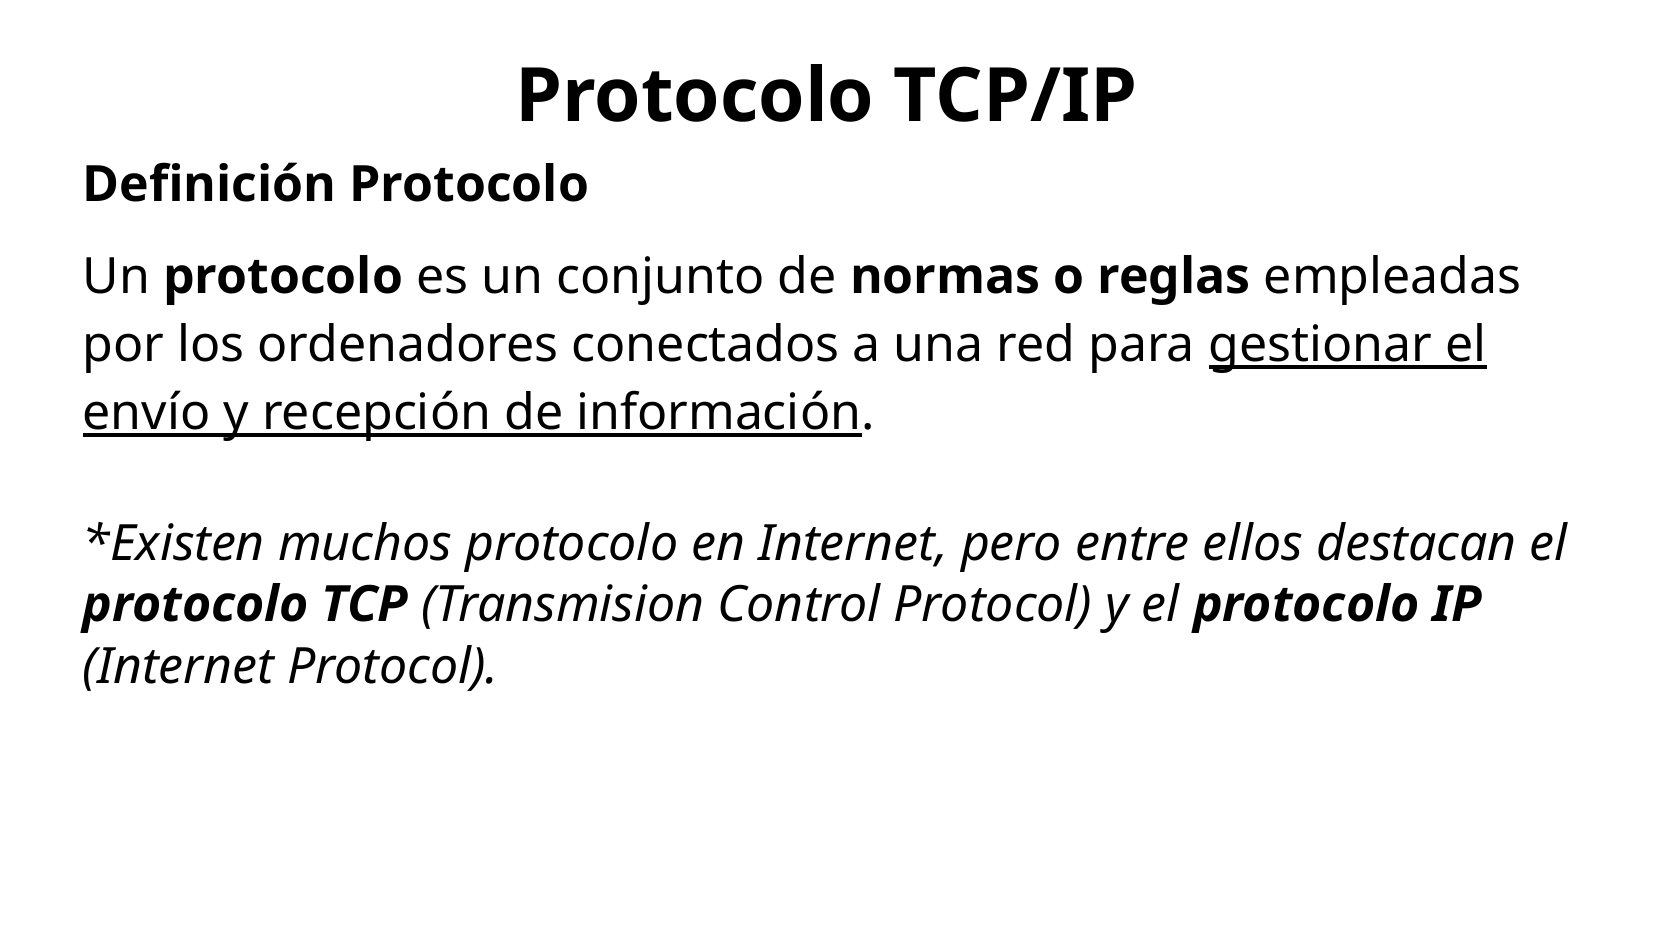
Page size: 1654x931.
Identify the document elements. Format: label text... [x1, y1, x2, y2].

list Definición Protocolo Un protocolo es un conjunto de normas o reglas empleadas por los ordenadores conectados a una red para gestionar el envío y recepción de información. *Existen muchos protocolo en Internet, pero entre ellos destacan el protocolo TCP (Transmision Control Protocol) y el protocolo IP (Internet Protocol). [82, 147, 1571, 857]
title Protocolo TCP/IP [82, 37, 1571, 147]
